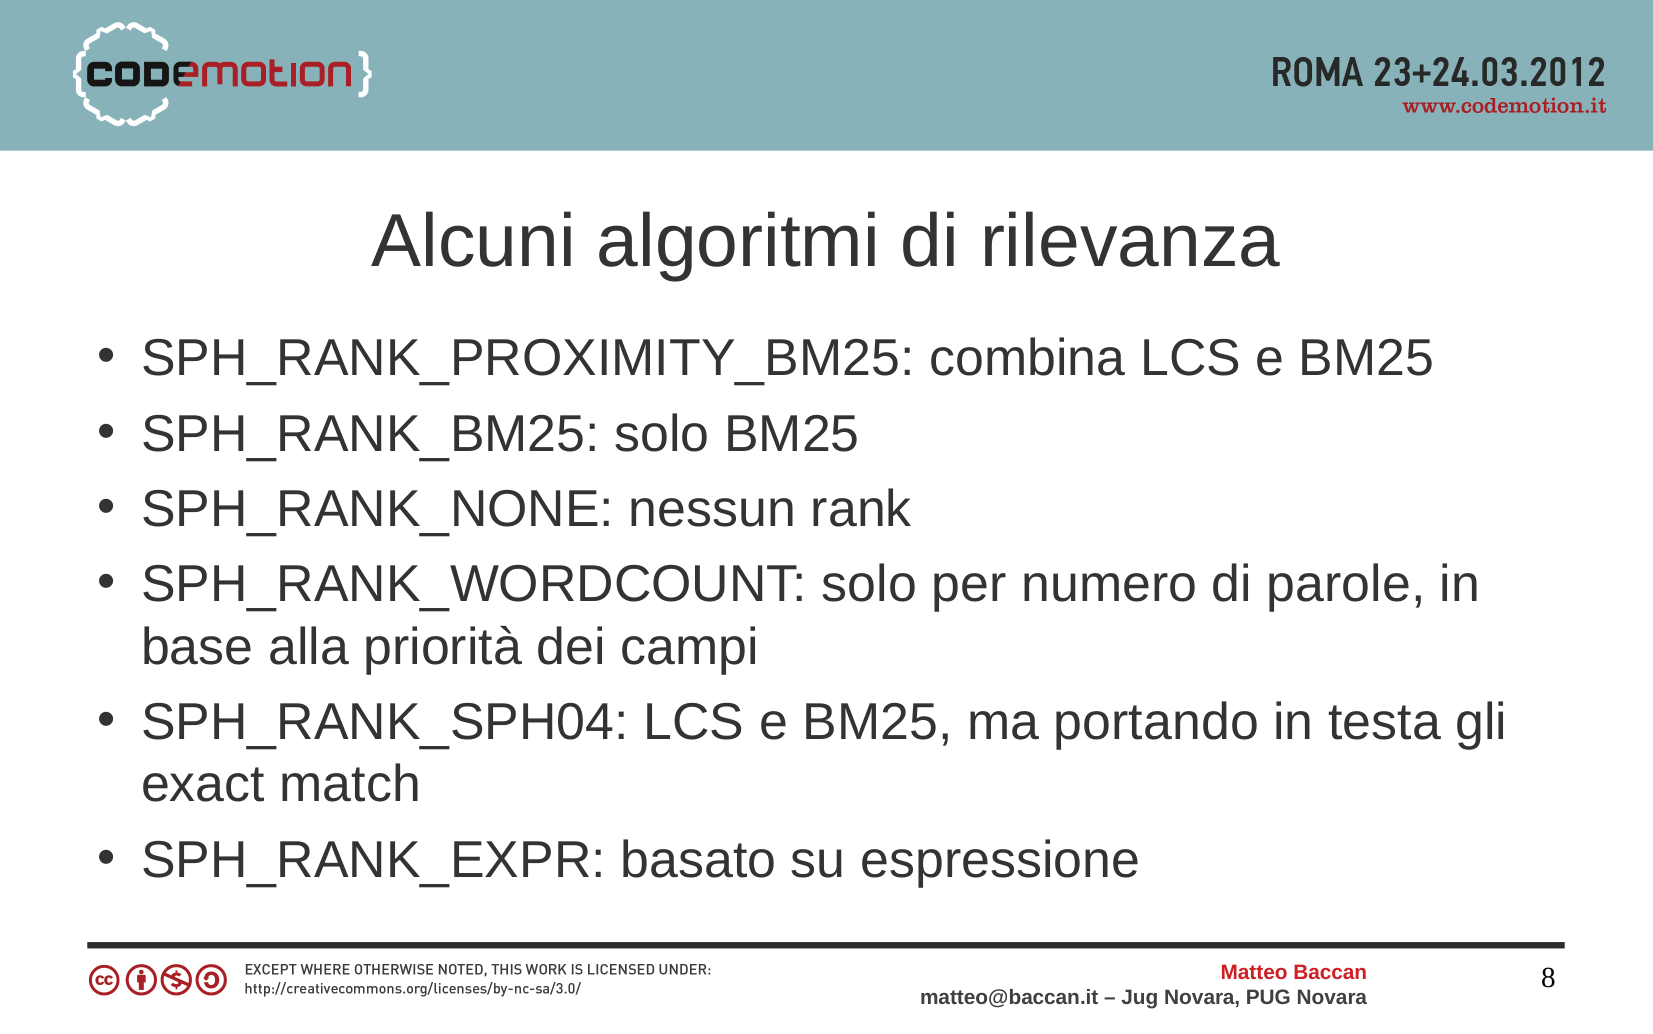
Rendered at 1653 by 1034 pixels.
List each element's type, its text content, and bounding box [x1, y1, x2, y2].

title Alcuni algoritmi di rilevanza [82, 173, 1571, 299]
list SPH_RANK_PROXIMITY_BM25: combina LCS e BM25 SPH_RANK_BM25: solo BM25 SPH_RANK_NONE: nessun rank SPH_RANK_WORDCOUNT: solo per numero di parole, in base alla priorità dei campi SPH_RANK_SPH04: LCS e BM25, ma portando in testa gli exact match SPH_RANK_EXPR: basato su espressione [82, 315, 1571, 902]
picture [0, 0, 1653, 1034]
